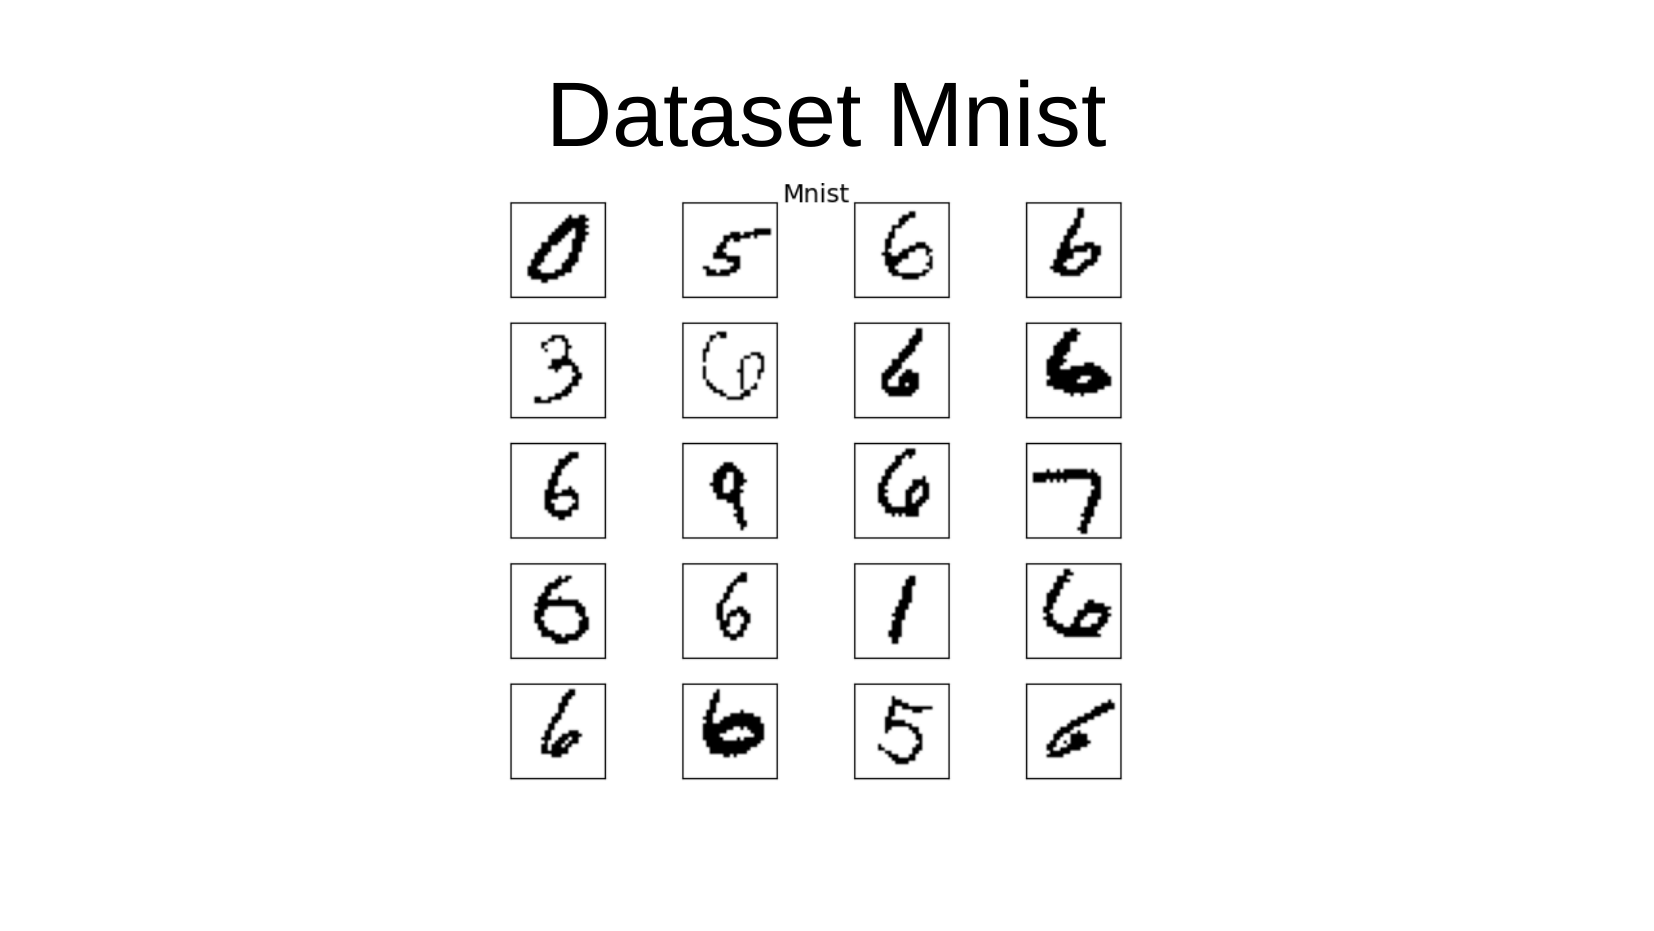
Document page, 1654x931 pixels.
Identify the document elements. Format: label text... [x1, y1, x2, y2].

picture [402, 183, 1229, 804]
title Dataset Mnist [82, 37, 1571, 193]
